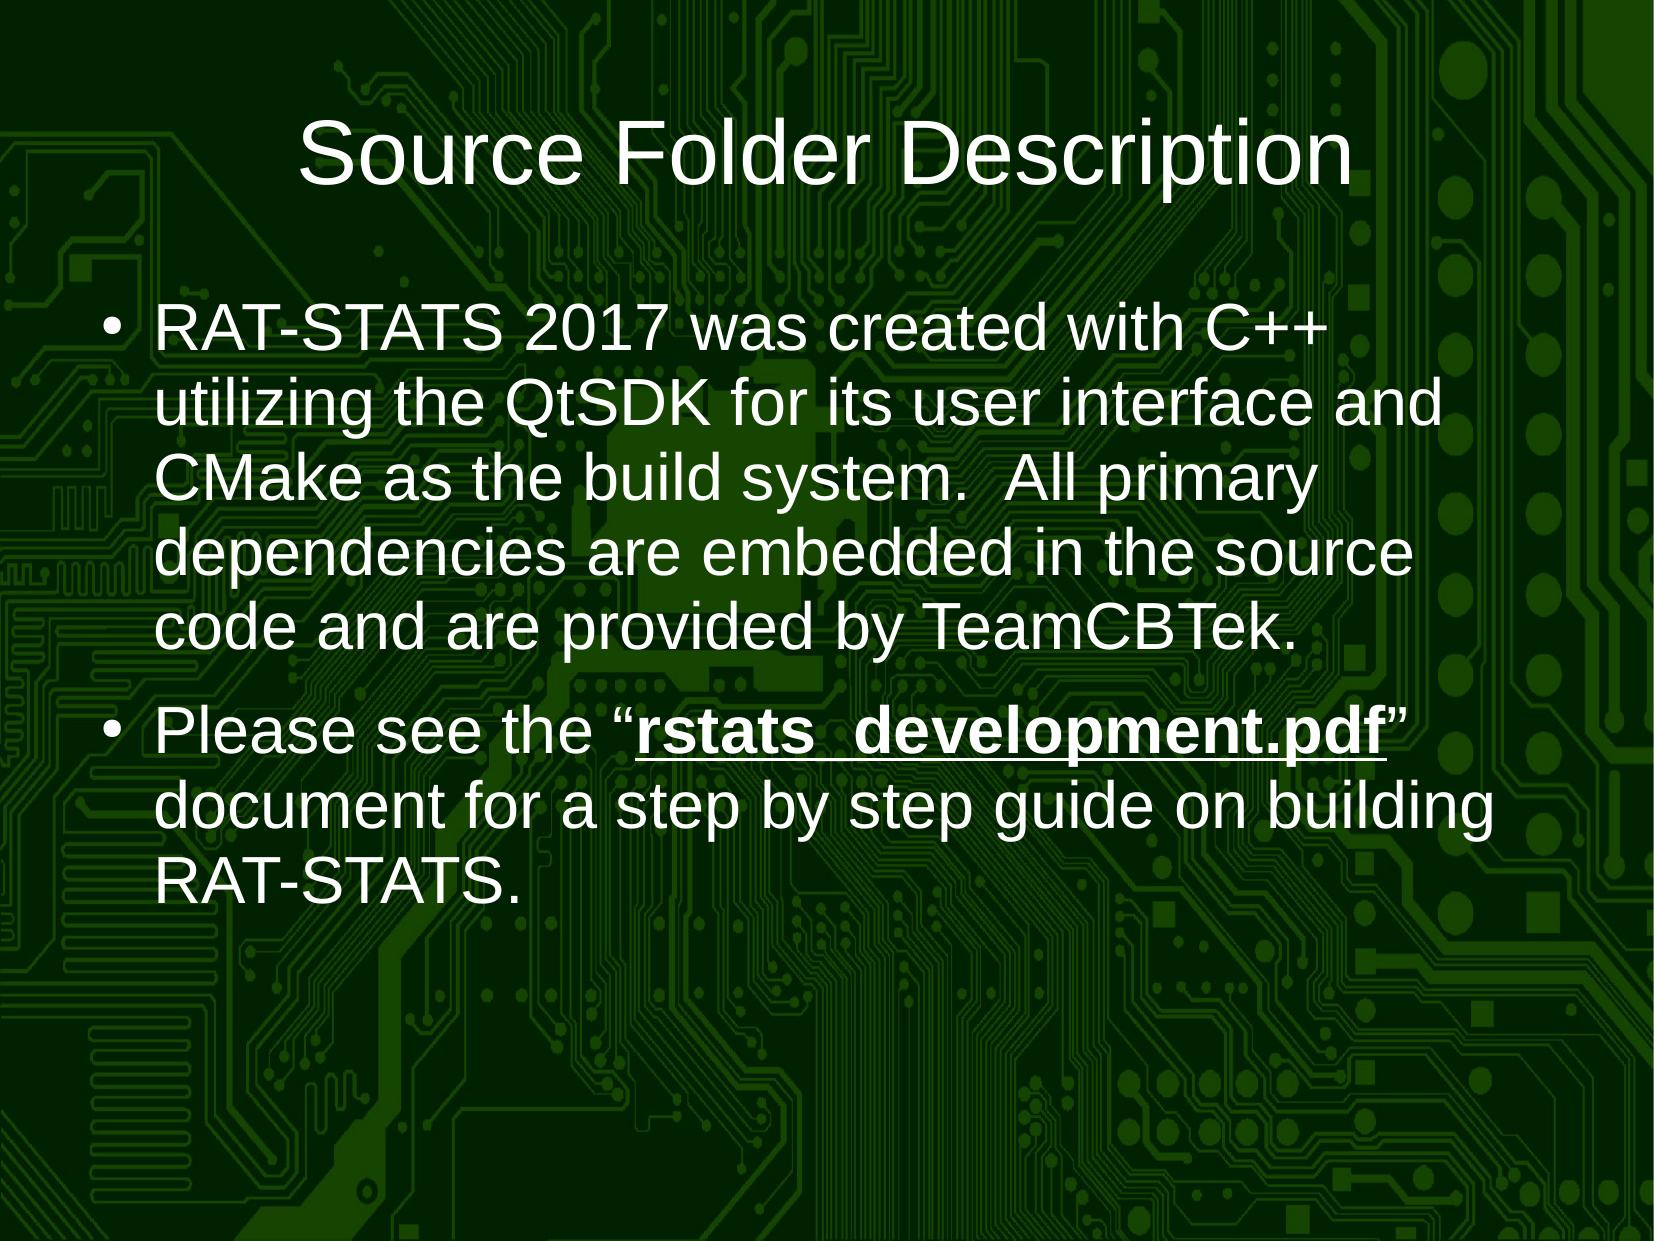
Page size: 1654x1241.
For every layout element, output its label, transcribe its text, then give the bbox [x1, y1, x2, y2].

picture [0, 0, 1654, 1241]
list RAT-STATS 2017 was created with C++ utilizing the QtSDK for its user interface and CMake as the build system. All primary dependencies are embedded in the source code and are provided by TeamCBTek. Please see the “rstats_development.pdf” document for a step by step guide on building RAT-STATS. [82, 290, 1571, 1010]
title Source Folder Description [82, 49, 1571, 257]
